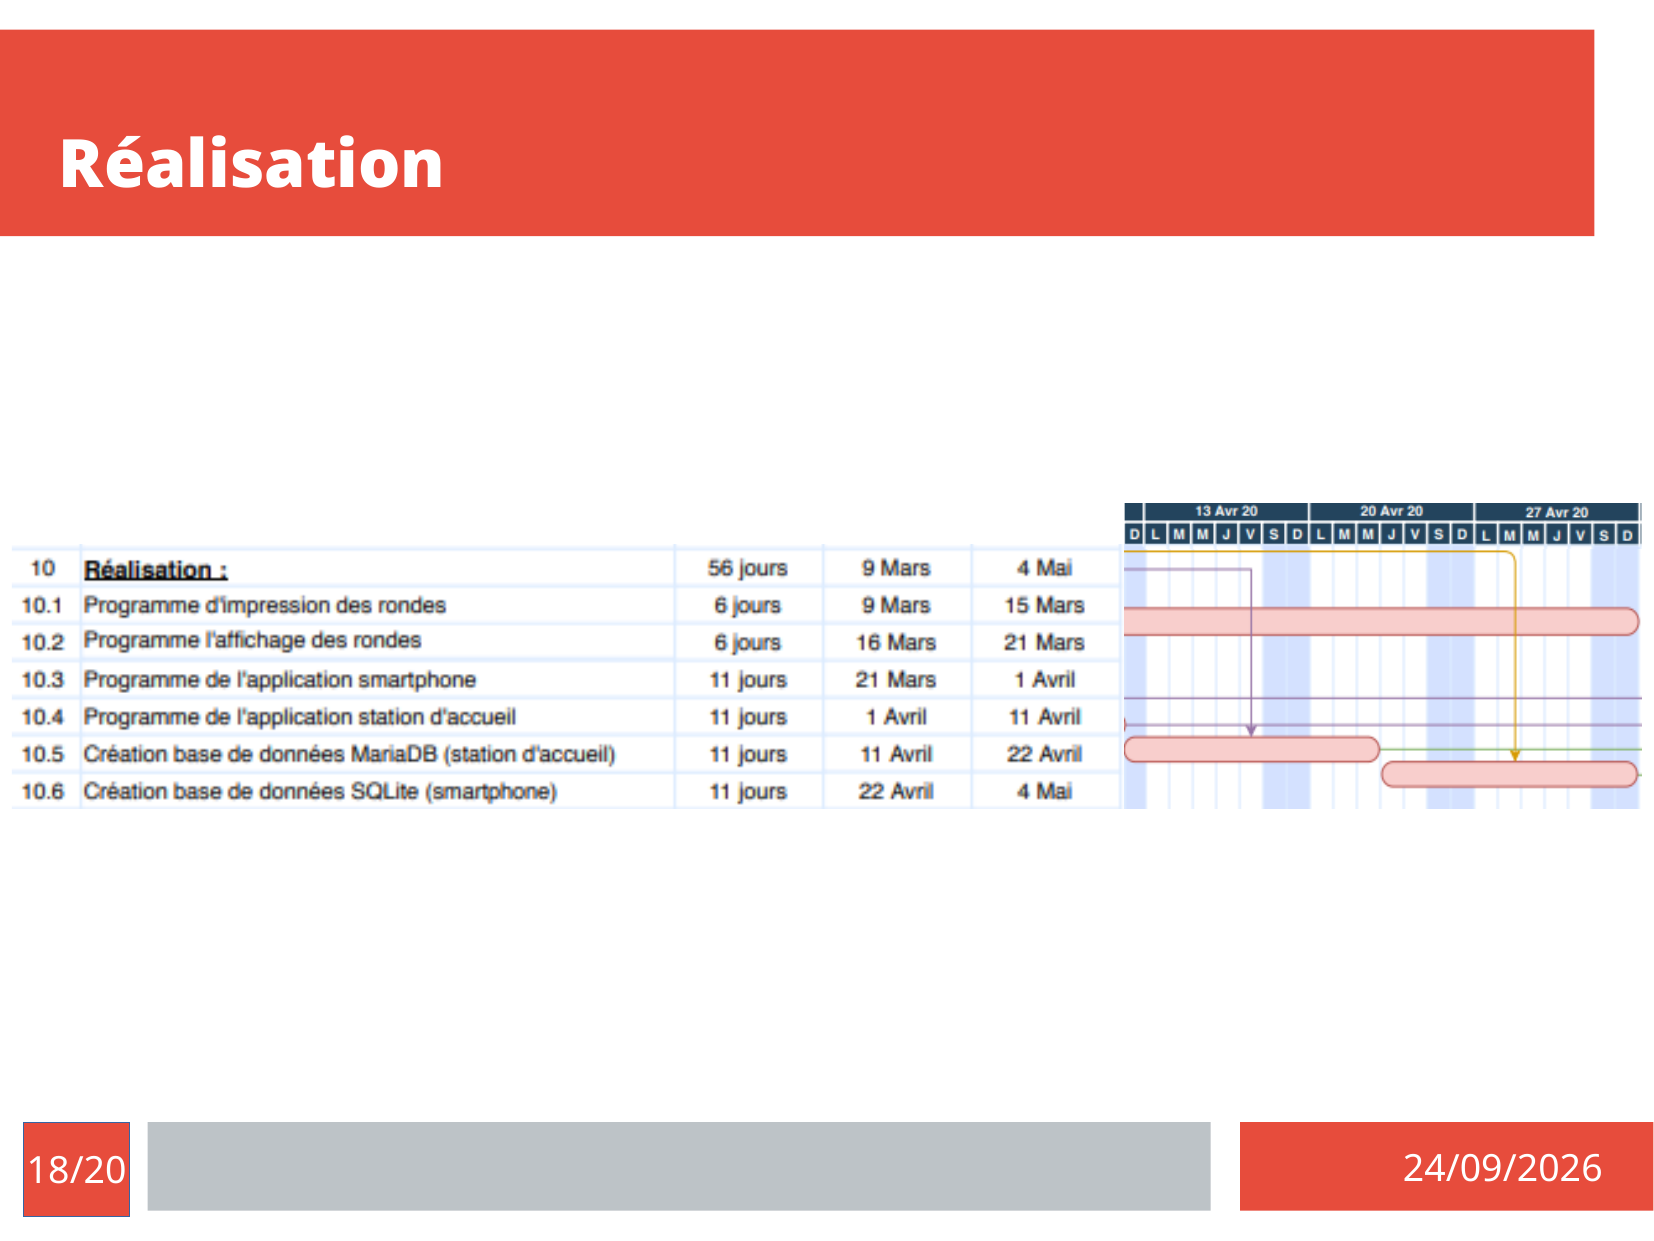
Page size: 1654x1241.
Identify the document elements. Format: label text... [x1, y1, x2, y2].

title Réalisation [59, 59, 1595, 207]
text_box 27/01/2020 [1388, 1133, 1634, 1196]
picture [11, 503, 1642, 809]
text_box <numéro>/20 [23, 1122, 130, 1217]
